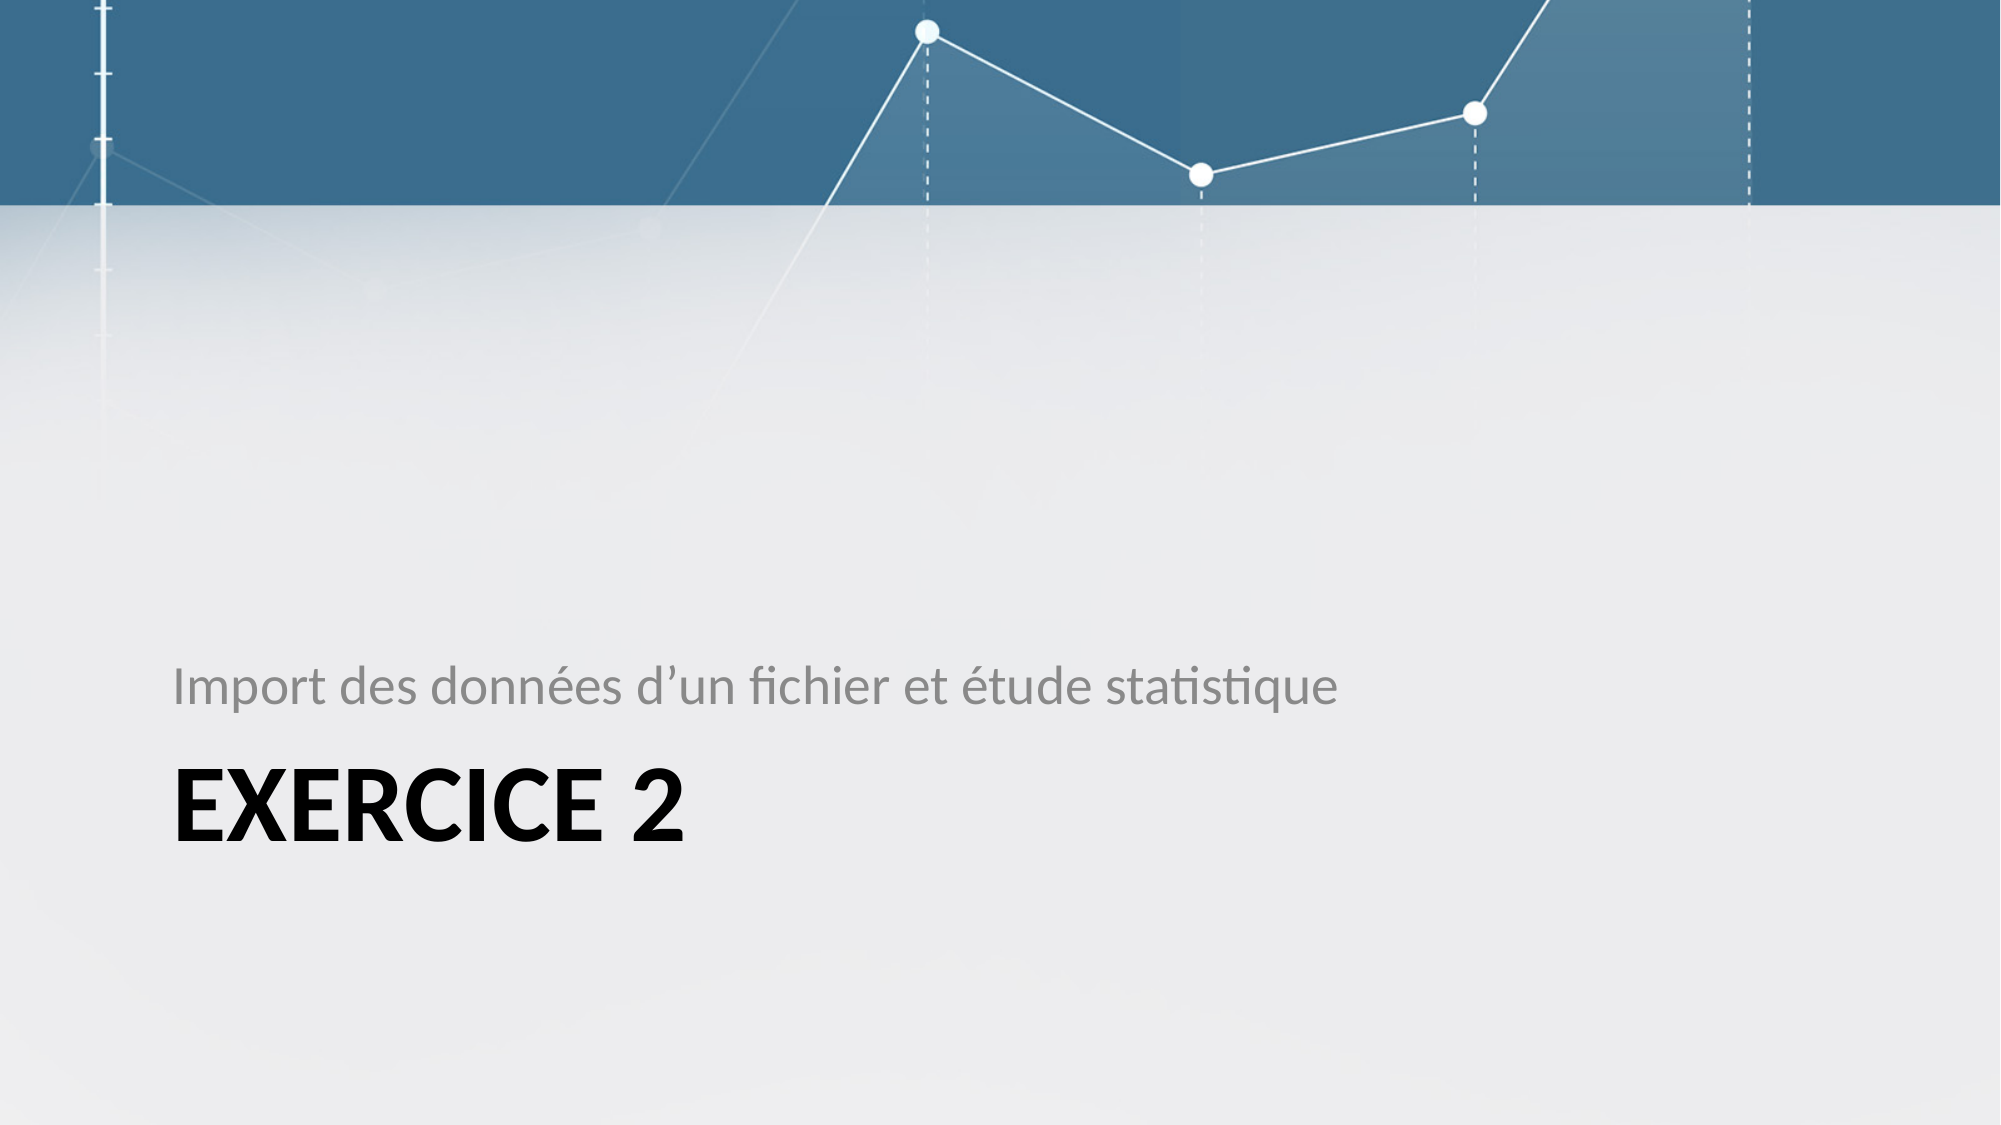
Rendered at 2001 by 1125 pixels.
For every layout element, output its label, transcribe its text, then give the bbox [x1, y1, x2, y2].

list Import des données d’un fichier et étude statistique [157, 476, 1858, 723]
title Exercice 2 [157, 723, 1858, 947]
